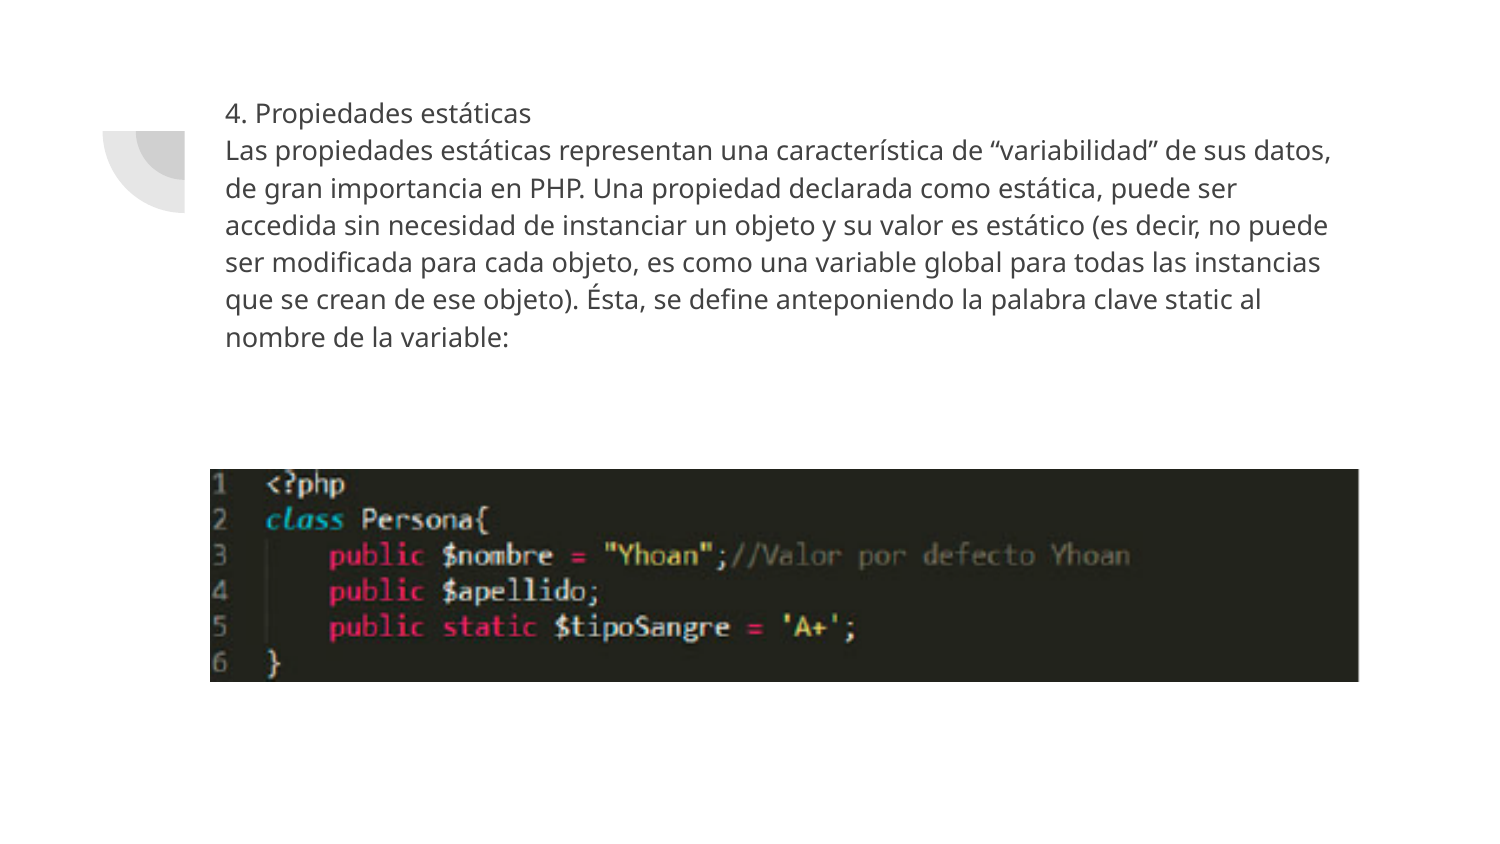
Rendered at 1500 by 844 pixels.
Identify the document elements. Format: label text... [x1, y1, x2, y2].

list 4. Propiedades estáticas Las propiedades estáticas representan una característica de “variabilidad” de sus datos, de gran importancia en PHP. Una propiedad declarada como estática, puede ser accedida sin necesidad de instanciar un objeto y su valor es estático (es decir, no puede ser modificada para cada objeto, es como una variable global para todas las instancias que se crean de ese objeto). Ésta, se define anteponiendo la palabra clave static al nombre de la variable: [210, 76, 1364, 469]
picture [210, 469, 1364, 682]
